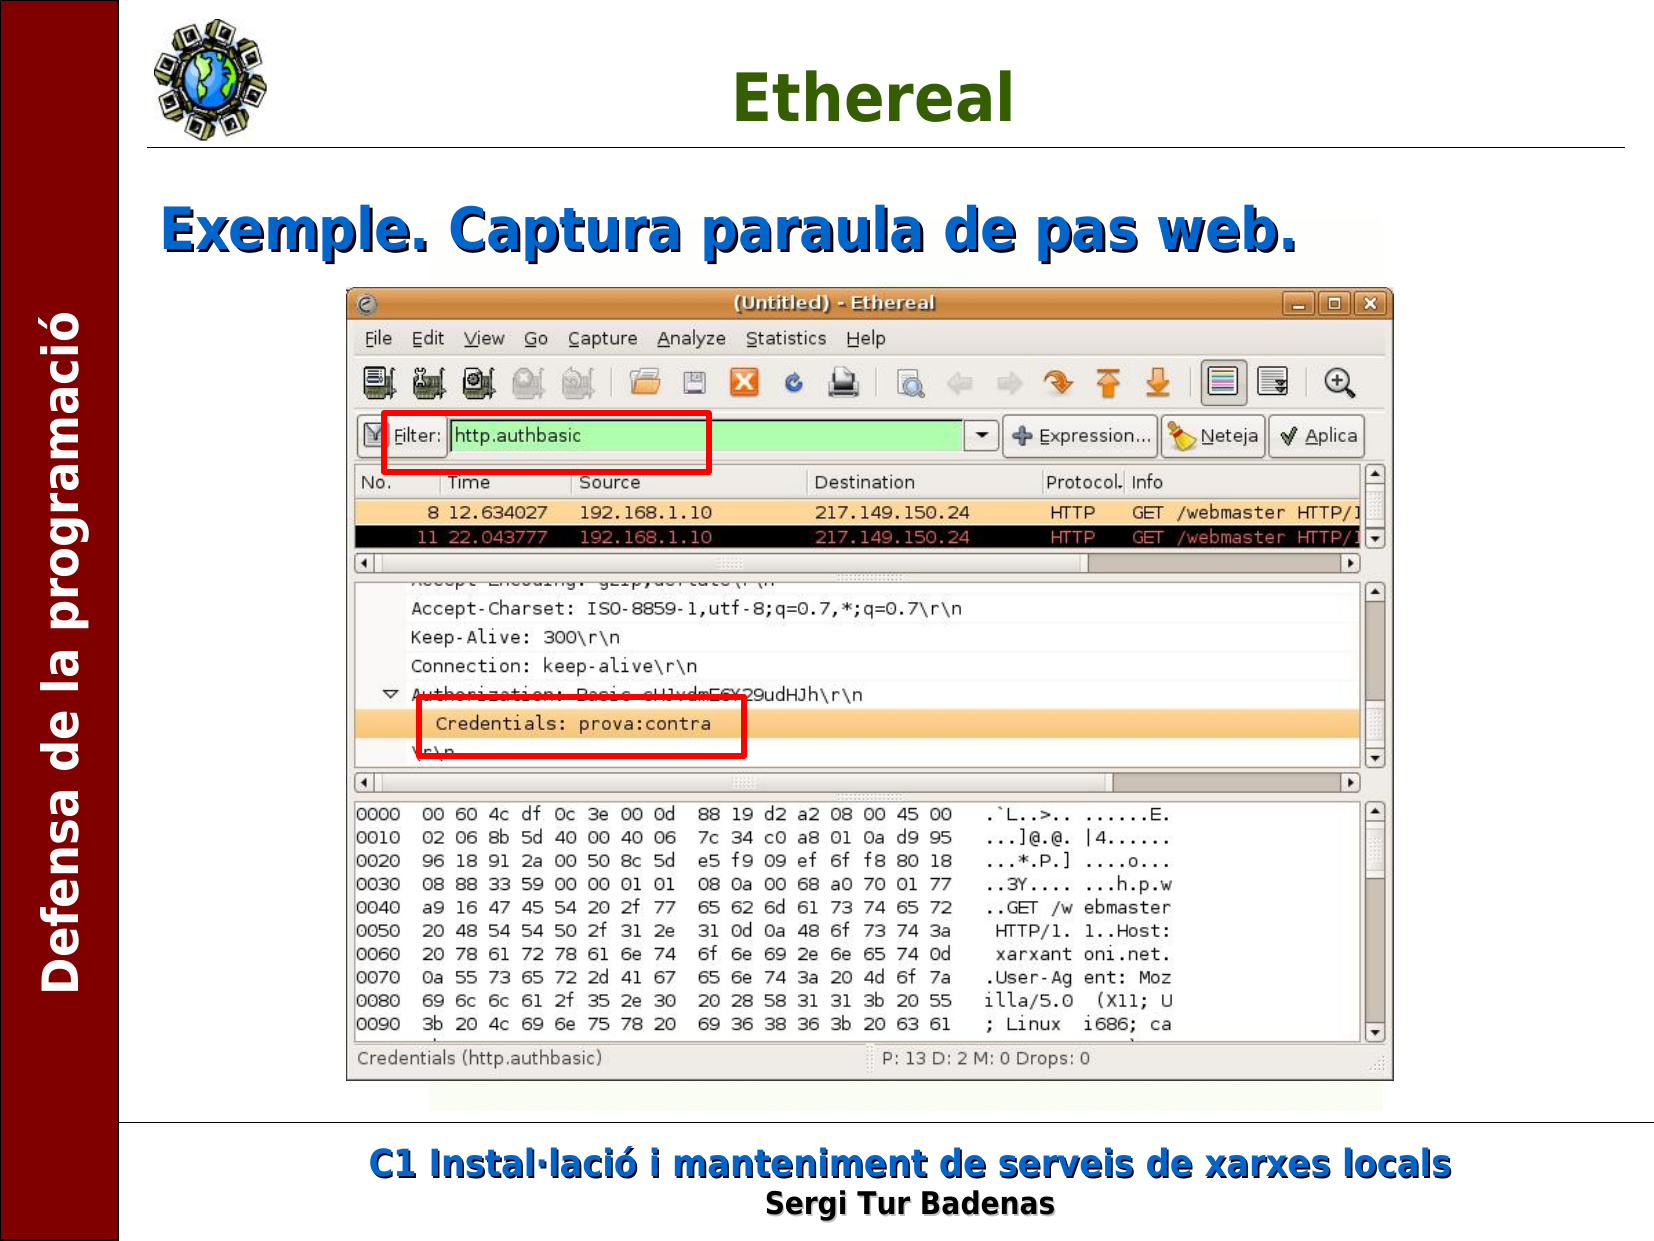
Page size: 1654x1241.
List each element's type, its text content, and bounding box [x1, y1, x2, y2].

title Ethereal [129, 49, 1619, 148]
picture [154, 19, 268, 49]
picture [346, 287, 1394, 1111]
list Exemple. Captura paraula de pas web. [141, 195, 1630, 1046]
